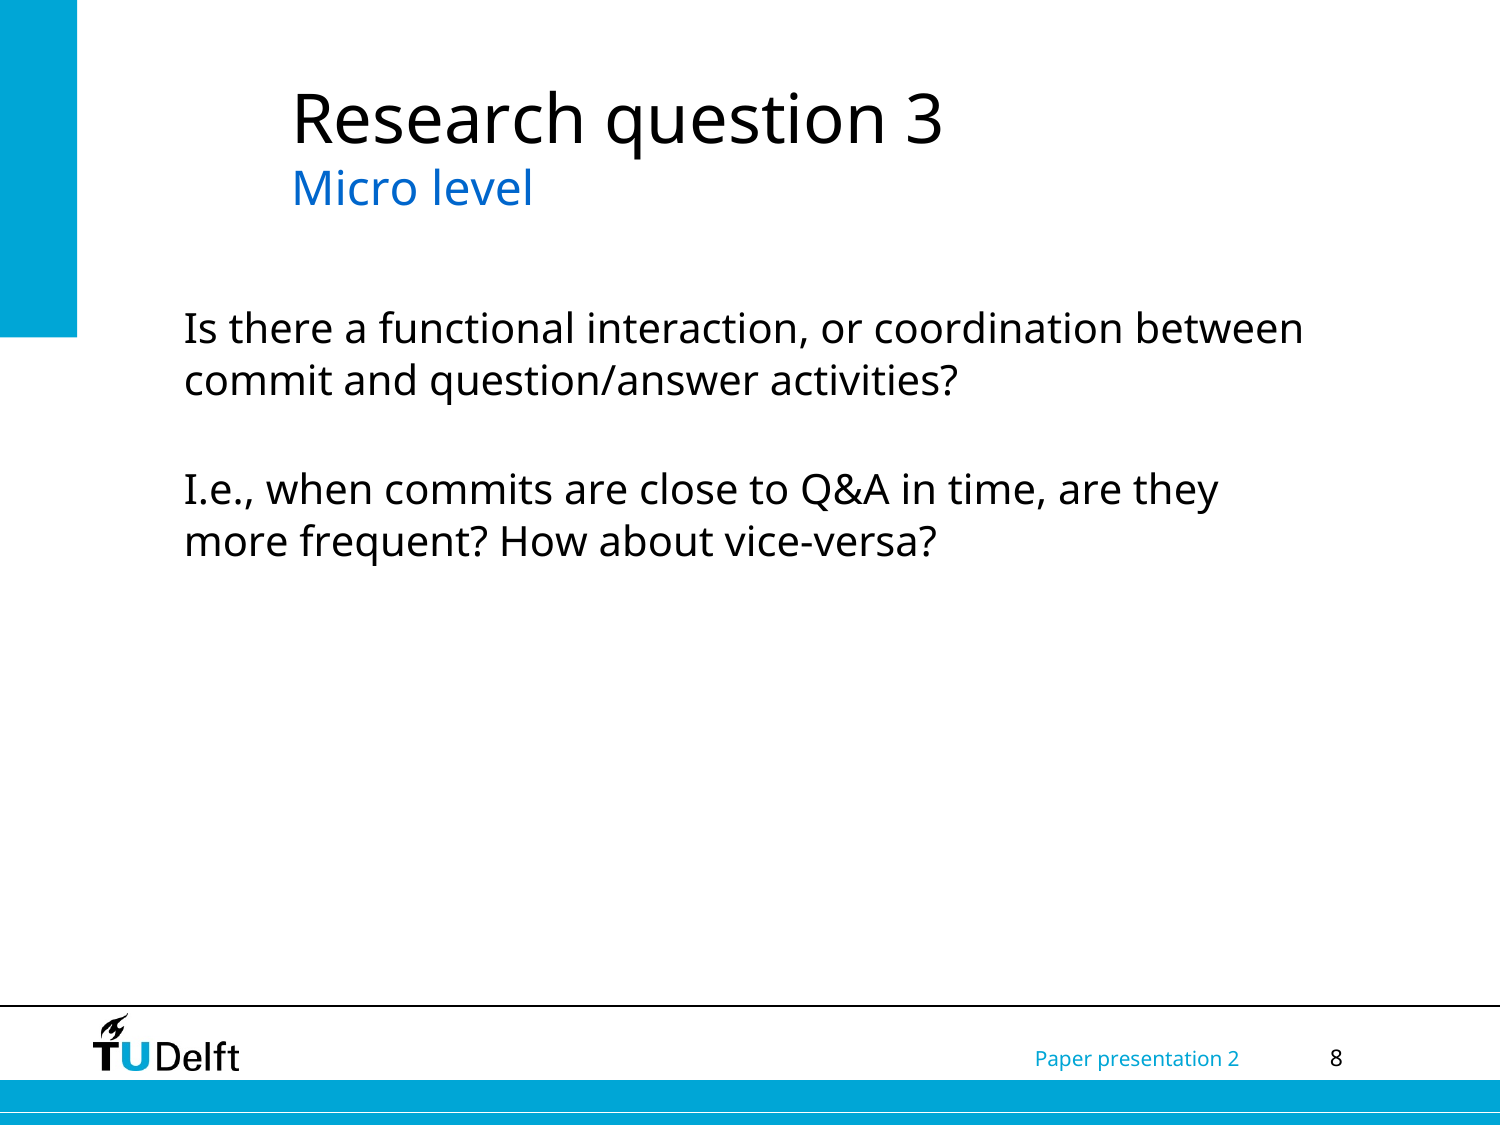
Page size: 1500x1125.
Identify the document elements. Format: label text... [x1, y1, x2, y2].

picture [93, 1013, 239, 1071]
title Research question 3 Micro level [150, 74, 1326, 280]
list Is there a functional interaction, or coordination between commit and question/answer activities? I.e., when commits are close to Q&A in time, are they more frequent? How about vice-versa? [151, 299, 1323, 953]
